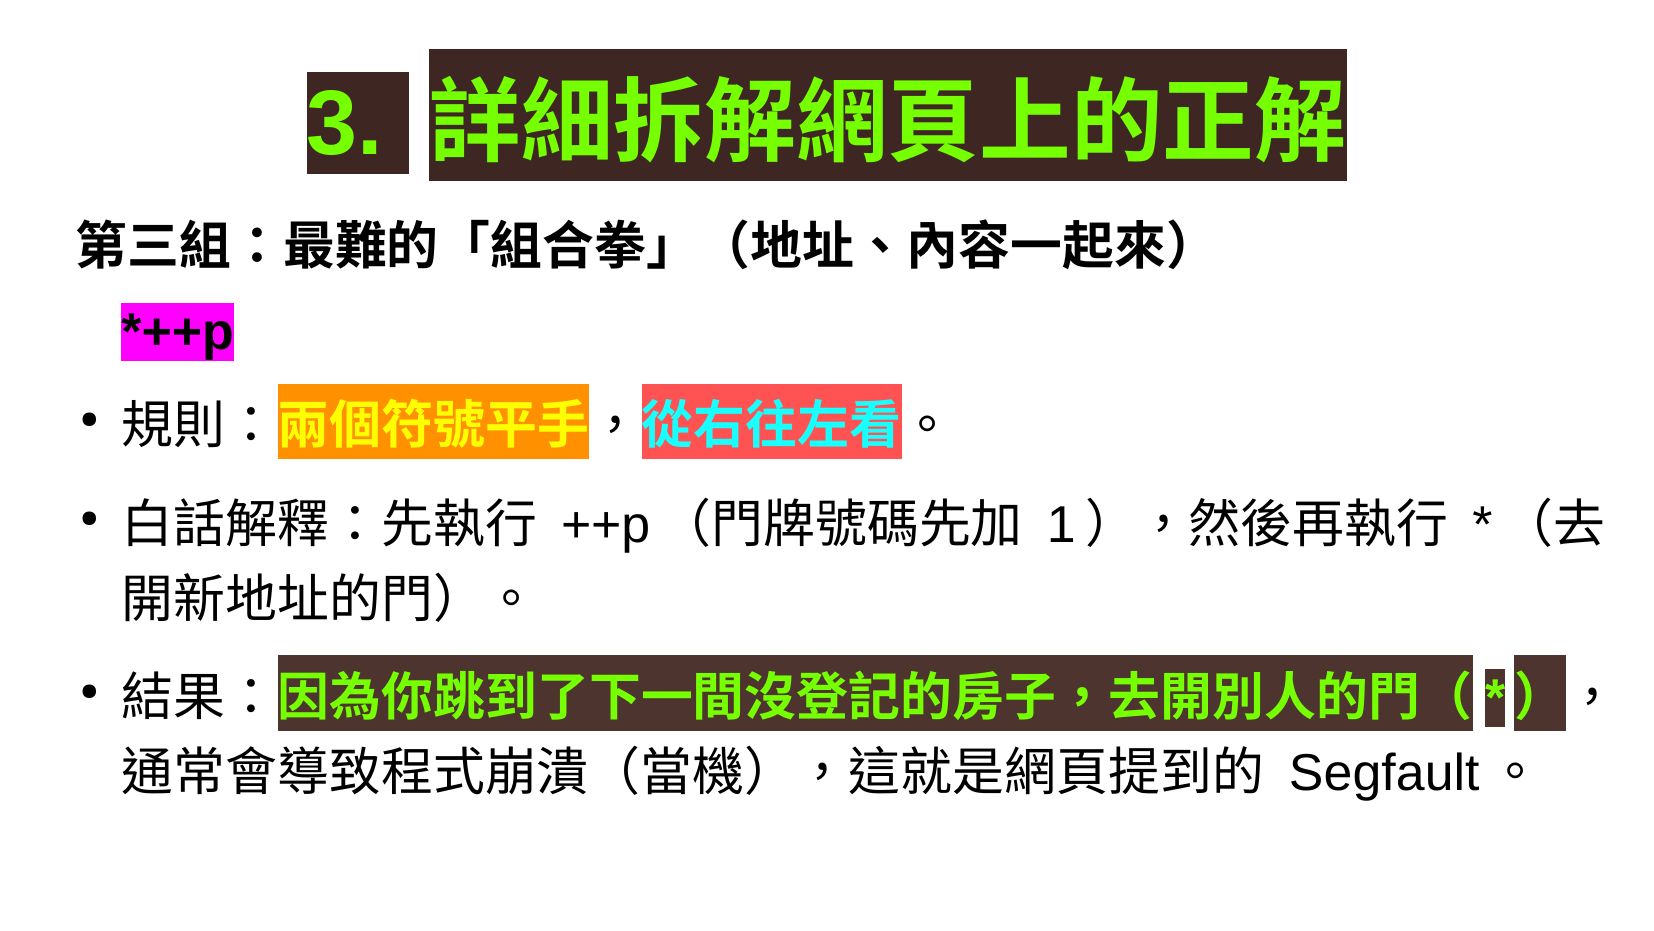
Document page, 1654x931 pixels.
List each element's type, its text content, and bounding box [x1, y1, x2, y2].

title 3. 詳細拆解網頁上的正解 [82, 37, 1571, 193]
list 第三組：最難的「組合拳」（地址、內容一起來） *++p 規則：兩個符號平手，從右往左看。 白話解釋：先執行 ++p（門牌號碼先加 1），然後再執行 *（去開新地址的門）。 結果：因為你跳到了下一間沒登記的房子，去開別人的門（*），通常會導致程式崩潰（當機），這就是網頁提到的 Segfault。 [20, 204, 1625, 886]
